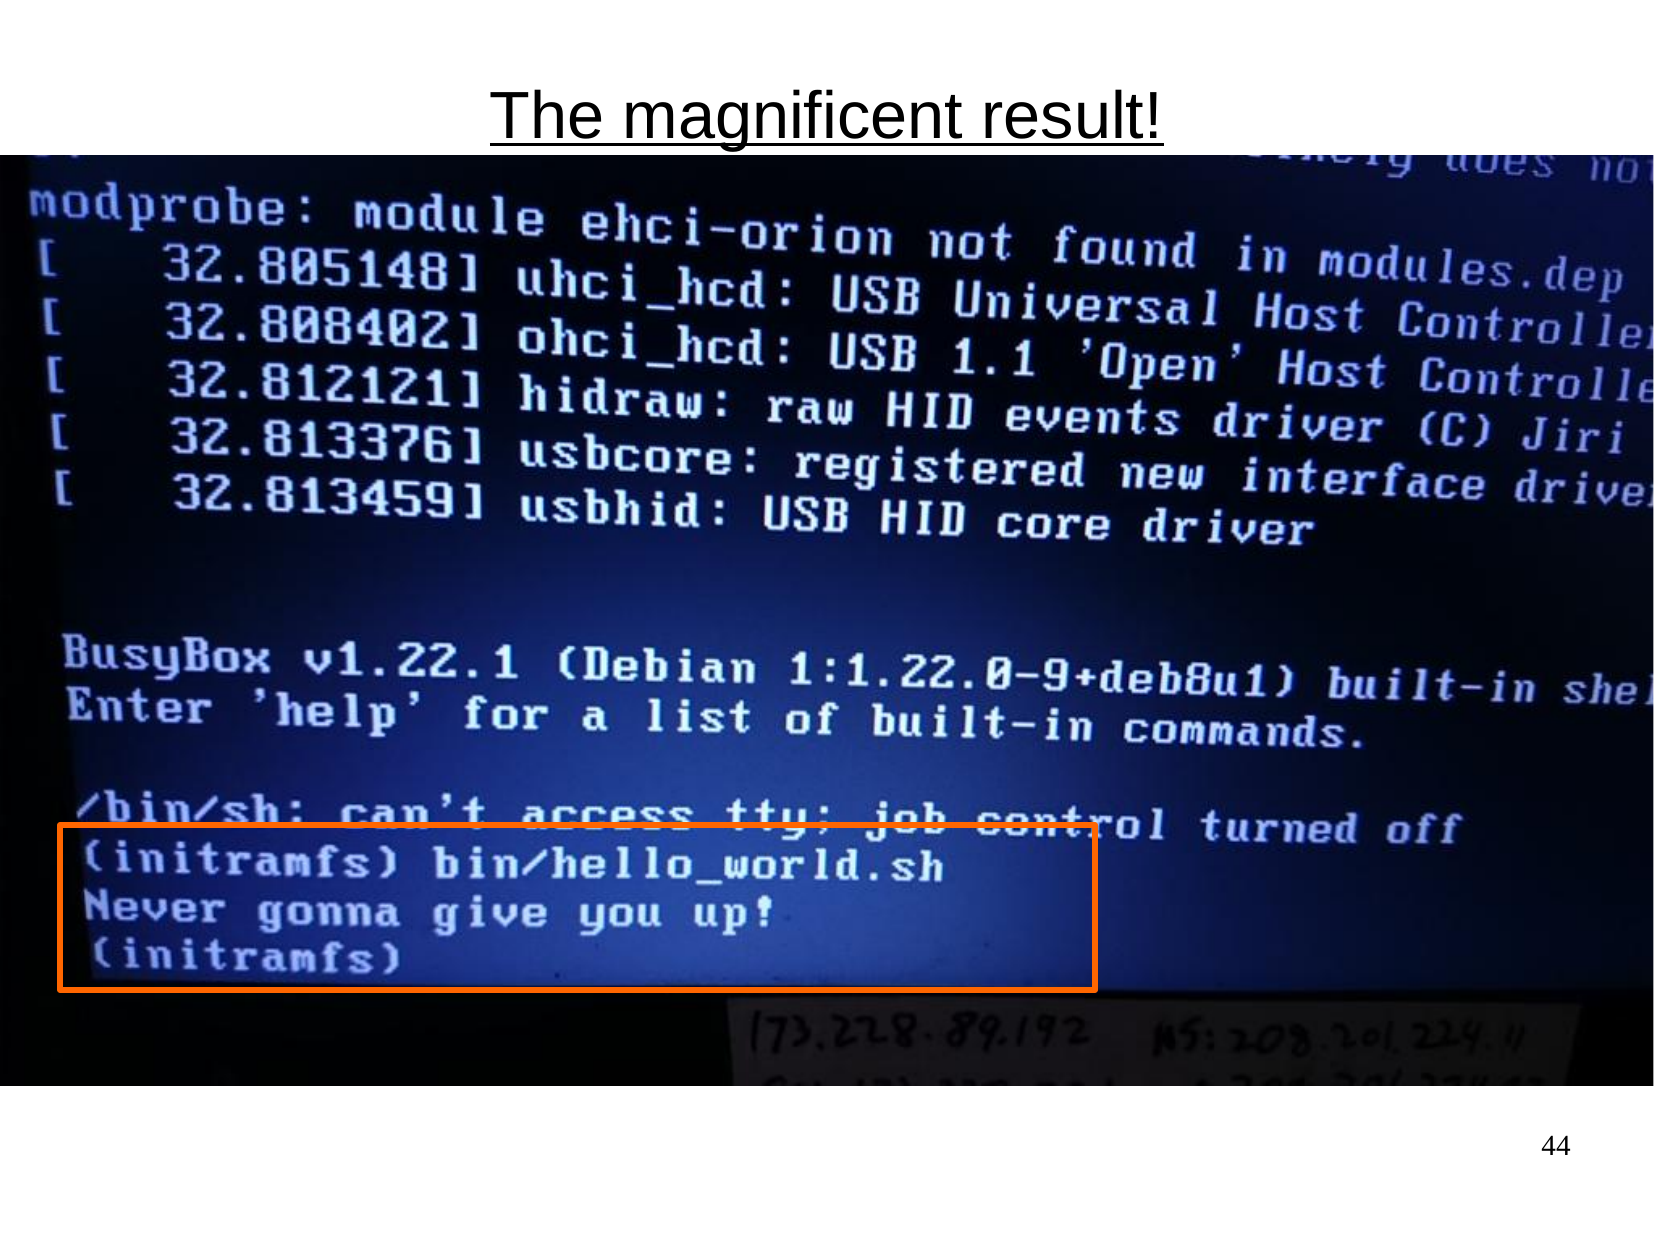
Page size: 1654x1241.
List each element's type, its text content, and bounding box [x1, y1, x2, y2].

title The magnificent result! [82, 49, 1571, 155]
picture [0, 155, 1654, 1086]
